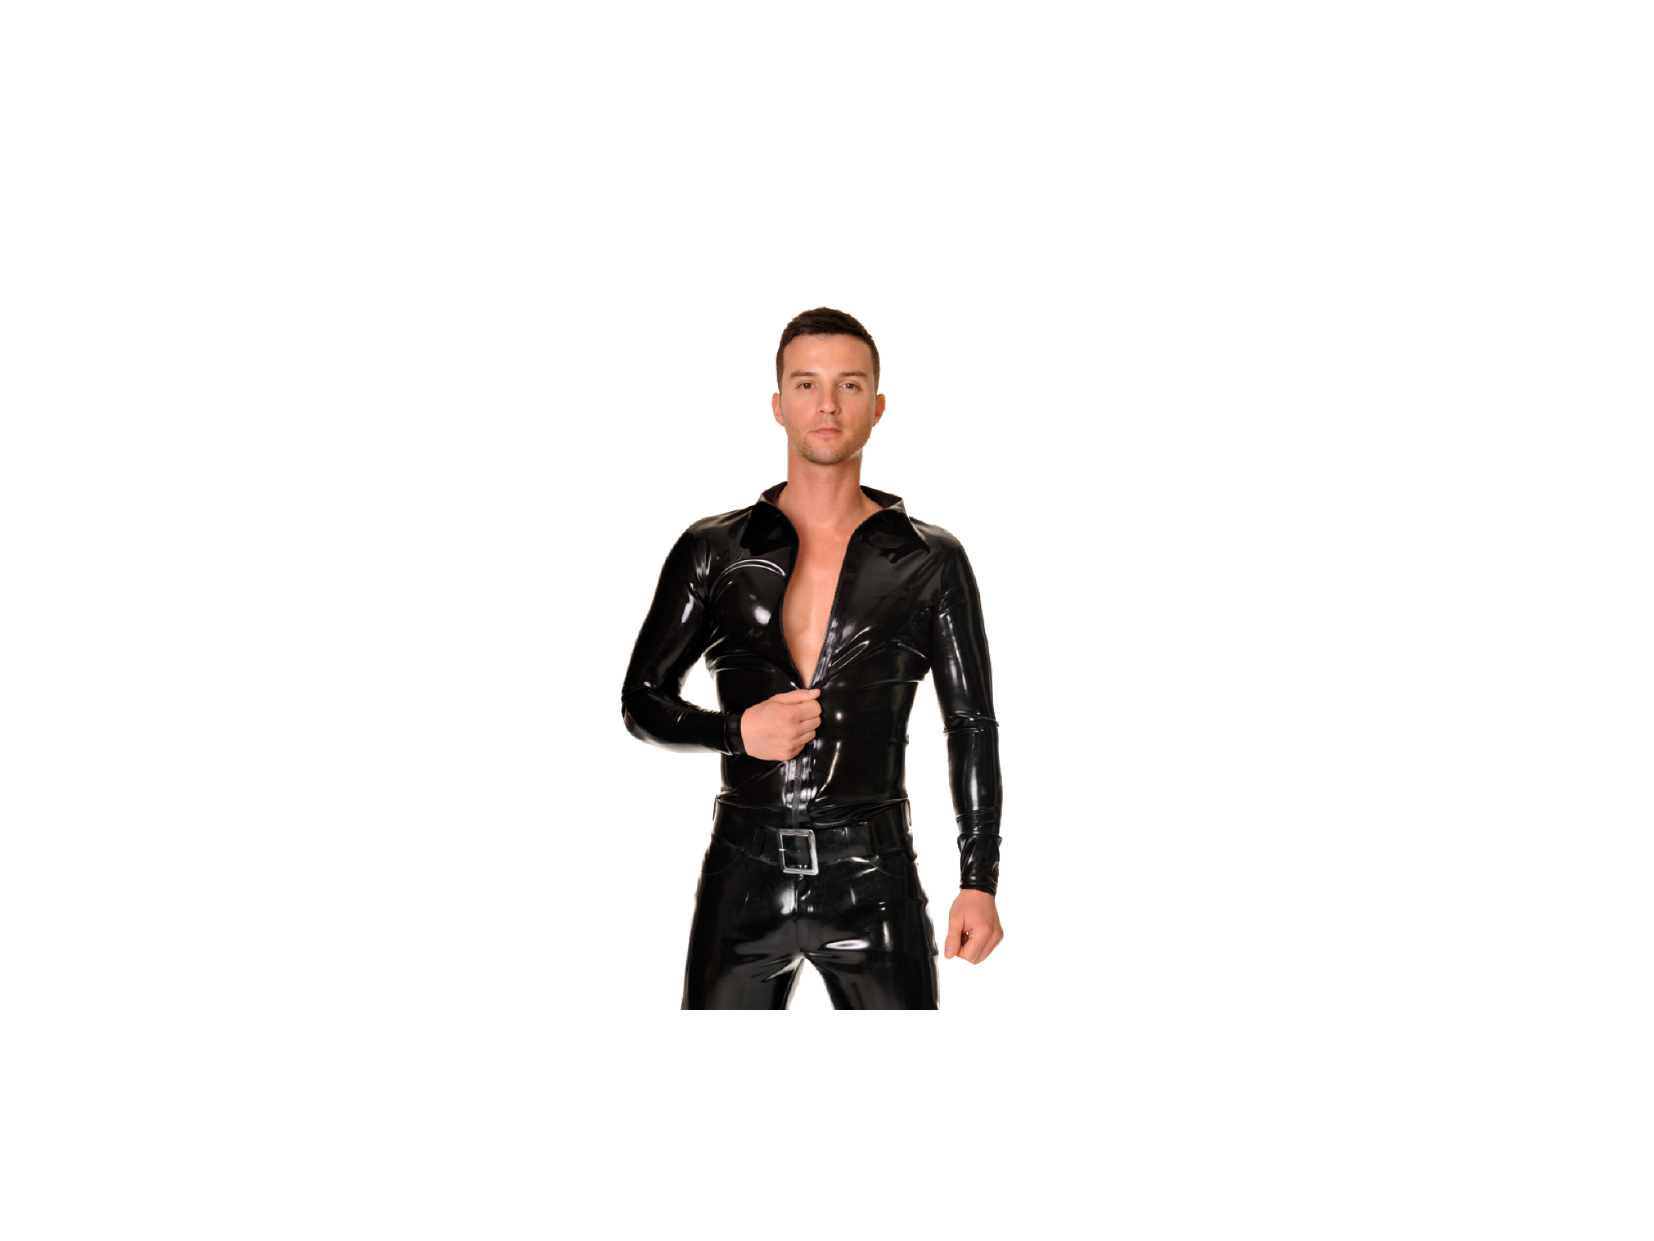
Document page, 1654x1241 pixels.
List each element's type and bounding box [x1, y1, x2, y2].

picture [548, 290, 1106, 1010]
